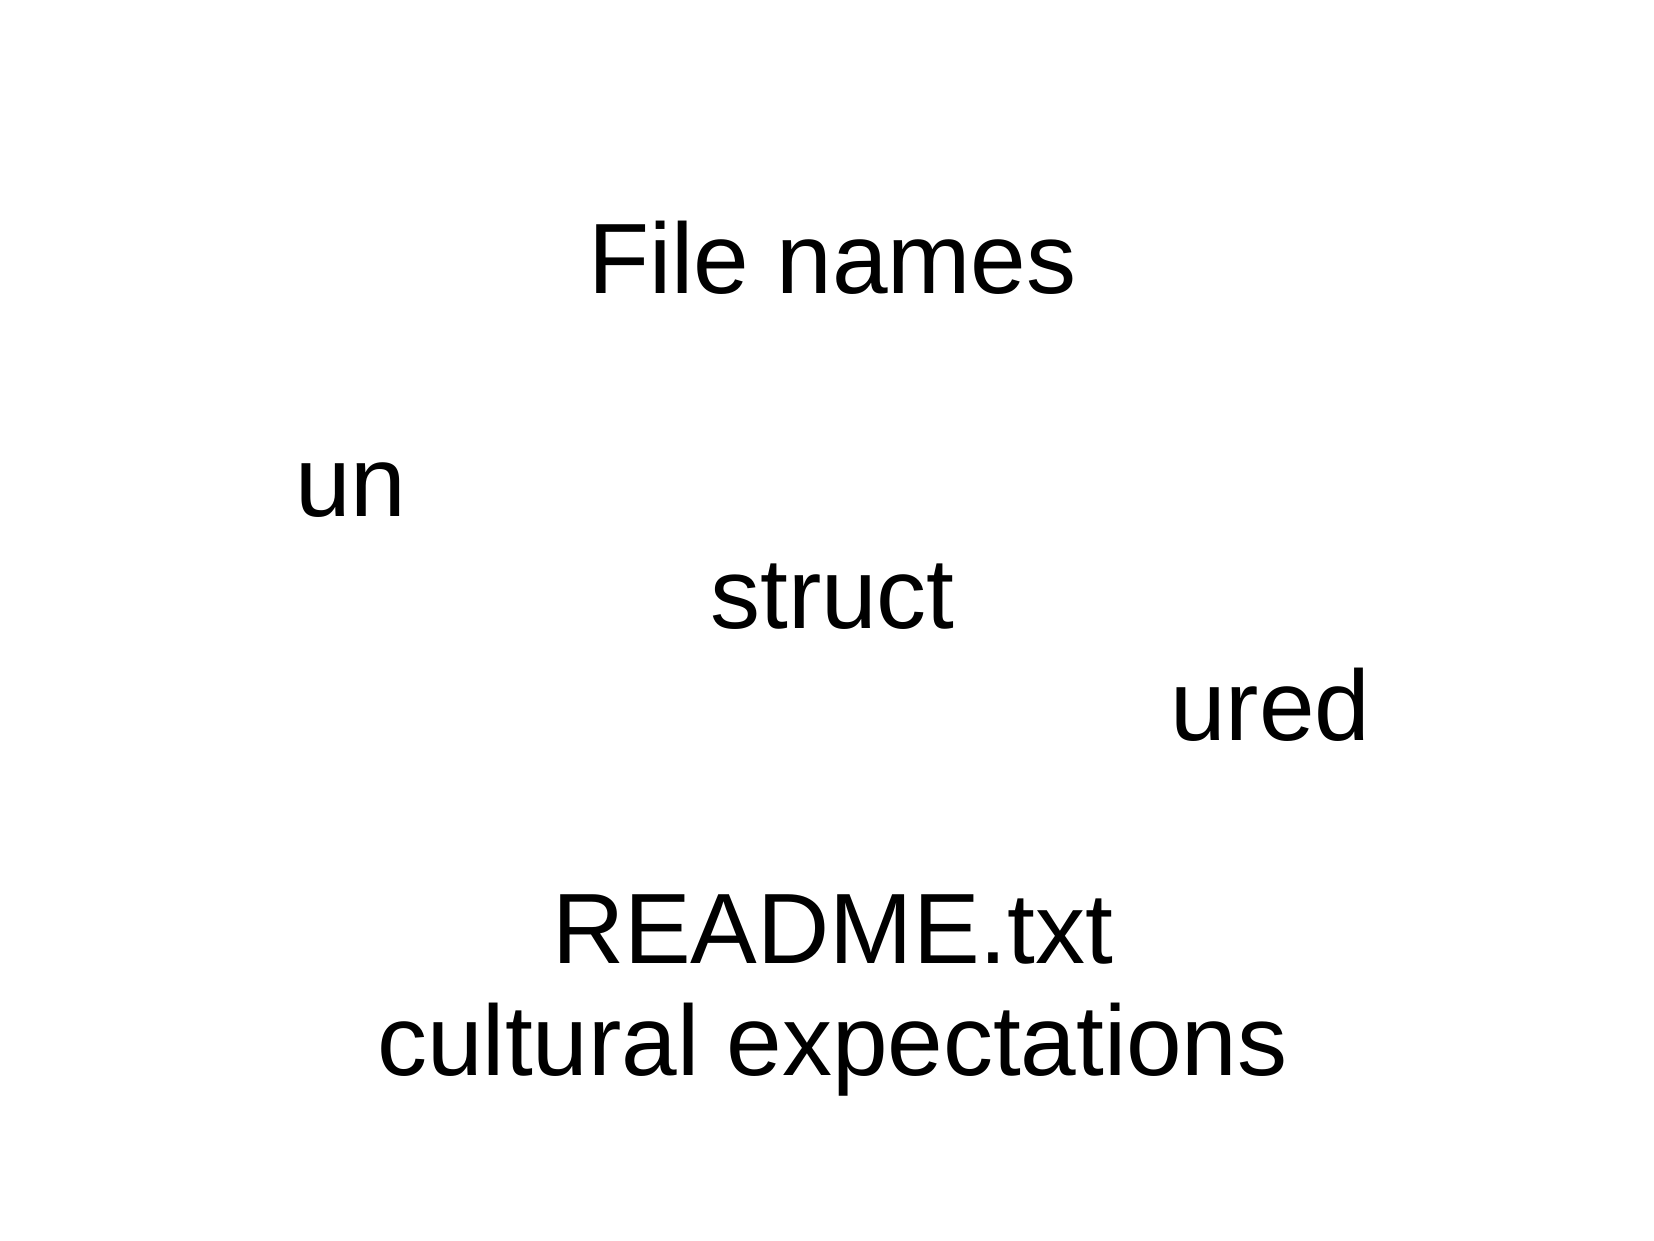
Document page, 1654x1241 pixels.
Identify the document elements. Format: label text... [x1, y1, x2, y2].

text_box File names un struct ured README.txt cultural expectations [295, 202, 1371, 1097]
